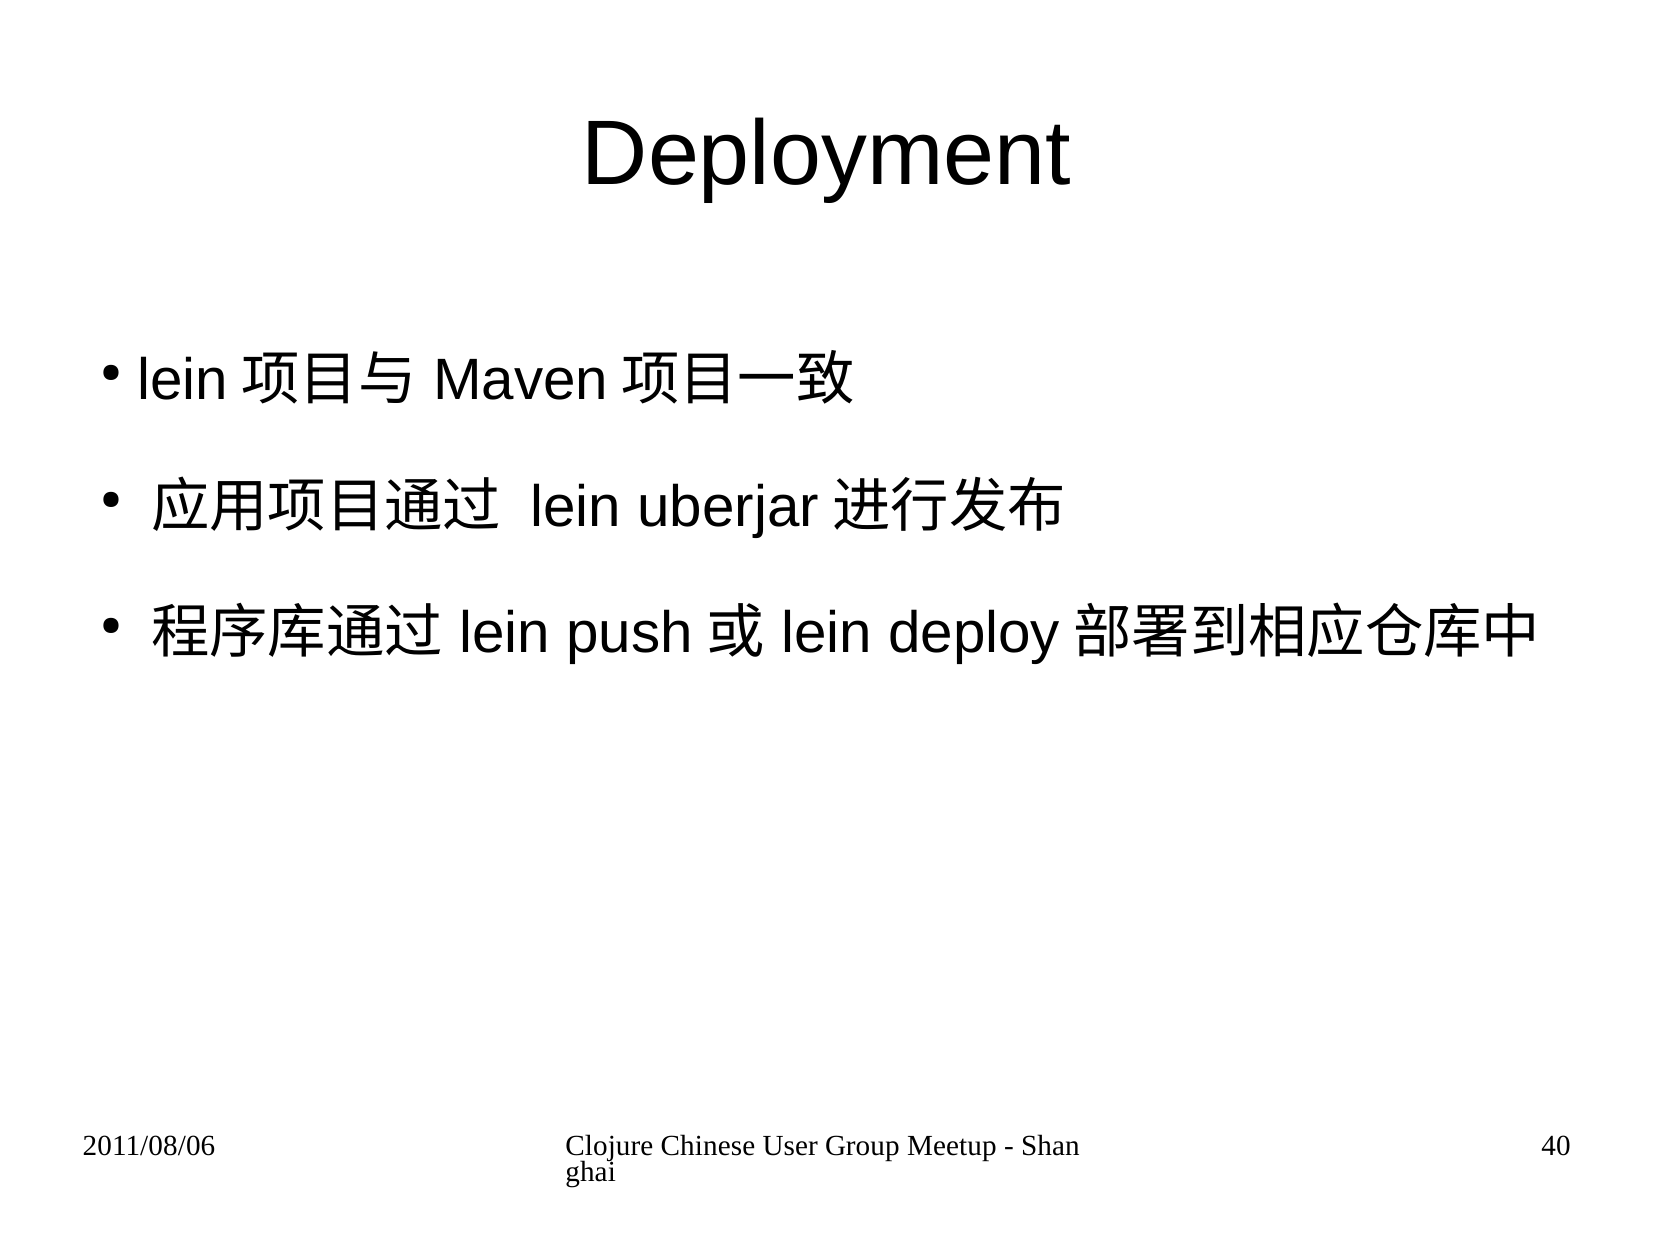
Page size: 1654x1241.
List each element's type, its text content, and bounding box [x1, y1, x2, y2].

subtitle lein项目与Maven项目一致 应用项目通过 lein uberjar进行发布 程序库通过lein push或lein deploy部署到相应仓库中 [82, 290, 1571, 1109]
title Deployment [82, 49, 1571, 257]
